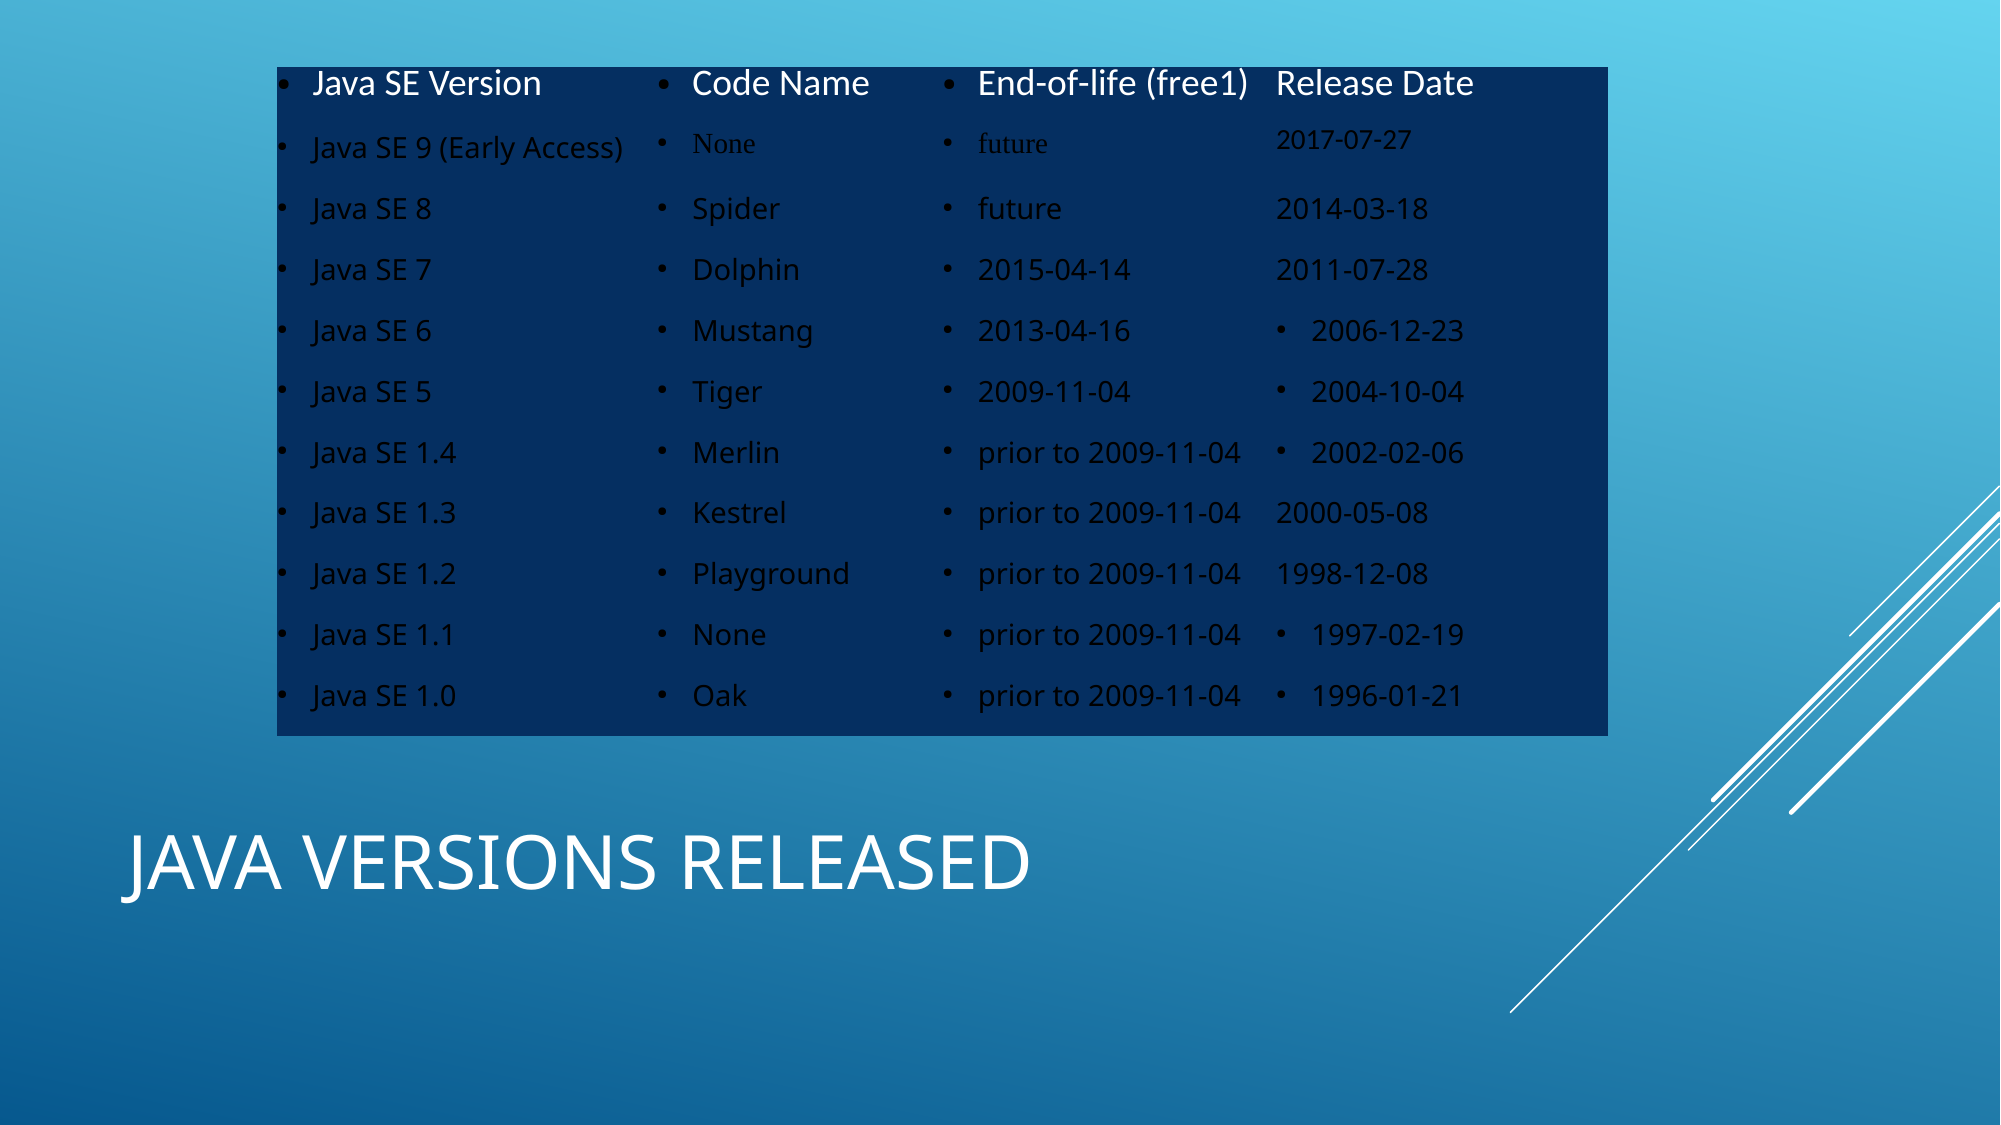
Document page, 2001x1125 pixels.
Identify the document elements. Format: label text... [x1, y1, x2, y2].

table_cell Java SE 1.3 [277, 493, 657, 554]
table_cell Java SE 1.0 [277, 675, 657, 736]
table_cell Java SE 7 [277, 249, 657, 310]
table_header Release Date [1276, 67, 1608, 128]
table_cell 2014-03-18 [1276, 189, 1608, 249]
table_cell Java SE 1.1 [277, 614, 657, 675]
table_cell Spider [657, 189, 942, 249]
table_header End-of-life (free1) [942, 67, 1276, 128]
table_cell 2000-05-08 [1276, 493, 1608, 554]
table_cell future [942, 189, 1276, 249]
table_cell prior to 2009-11-04 [942, 614, 1276, 675]
table_cell prior to 2009-11-04 [942, 675, 1276, 736]
table_cell 2011-07-28 [1276, 249, 1608, 310]
table_cell None [657, 128, 942, 189]
title Java versions released [112, 736, 1513, 984]
table_cell Java SE 6 [277, 310, 657, 371]
table_cell Tiger [657, 371, 942, 432]
table_header Code Name [657, 67, 942, 128]
table_cell 1998-12-08 [1276, 554, 1608, 614]
table_cell Java SE 1.2 [277, 554, 657, 614]
table_cell Java SE 9 (Early Access) [277, 128, 657, 189]
table_cell 2015-04-14 [942, 249, 1276, 310]
table_cell prior to 2009-11-04 [942, 493, 1276, 554]
table_cell prior to 2009-11-04 [942, 432, 1276, 493]
table_cell Mustang [657, 310, 942, 371]
table_cell 2017-07-27 [1276, 128, 1608, 189]
table_header Java SE Version [277, 67, 657, 128]
table_cell Dolphin [657, 249, 942, 310]
table_cell Java SE 5 [277, 371, 657, 432]
table_cell 1996-01-21 [1276, 675, 1608, 736]
table_cell 2004-10-04 [1276, 371, 1608, 432]
table_cell Oak [657, 675, 942, 736]
table_cell 2002-02-06 [1276, 432, 1608, 493]
table_cell None [657, 614, 942, 675]
table_cell 1997-02-19 [1276, 614, 1608, 675]
table_cell 2006-12-23 [1276, 310, 1608, 371]
table_cell 2009-11-04 [942, 371, 1276, 432]
table_cell future [942, 128, 1276, 189]
table_cell Kestrel [657, 493, 942, 554]
table_cell Playground [657, 554, 942, 614]
table_cell 2013-04-16 [942, 310, 1276, 371]
table_cell Java SE 1.4 [277, 432, 657, 493]
table_cell Java SE 8 [277, 189, 657, 249]
table_cell prior to 2009-11-04 [942, 554, 1276, 614]
table_cell Merlin [657, 432, 942, 493]
